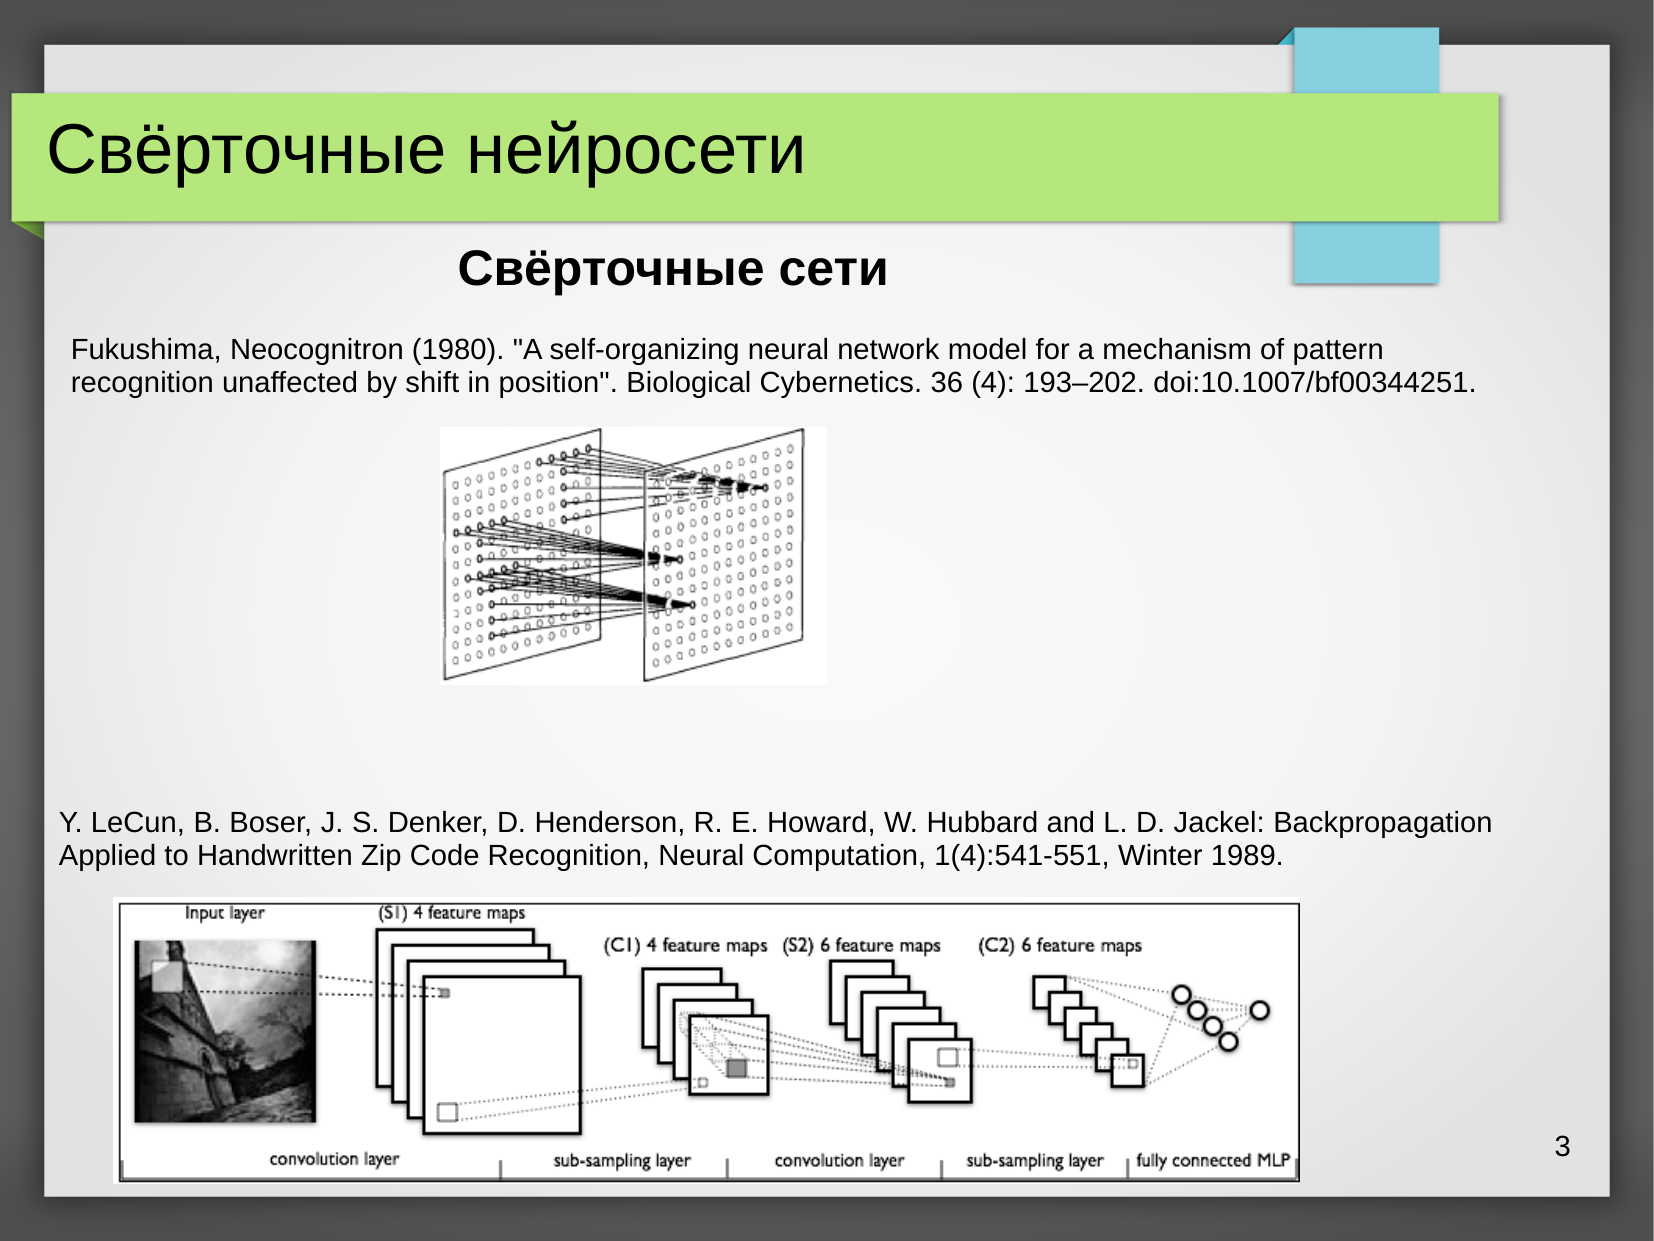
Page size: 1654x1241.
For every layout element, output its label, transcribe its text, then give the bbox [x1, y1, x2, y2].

title Свёрточные нейросети [46, 109, 1499, 190]
subtitle Свёрточные сети [200, 236, 1146, 301]
text_box Y. LeCun, B. Boser, J. S. Denker, D. Henderson, R. E. Howard, W. Hubbard and L. D. Jackel: Backpropagation Applied to Handwritten Zip Code Recognition, Neural Computation, 1(4):541-551, Winter 1989. [59, 780, 1524, 898]
text_box Fukushima, Neocognitron (1980). "A self-organizing neural network model for a mechanism of pattern recognition unaffected by shift in position". Biological Cybernetics. 36 (4): 193–202. doi:10.1007/bf00344251. [70, 307, 1536, 425]
picture [0, 0, 1654, 1241]
